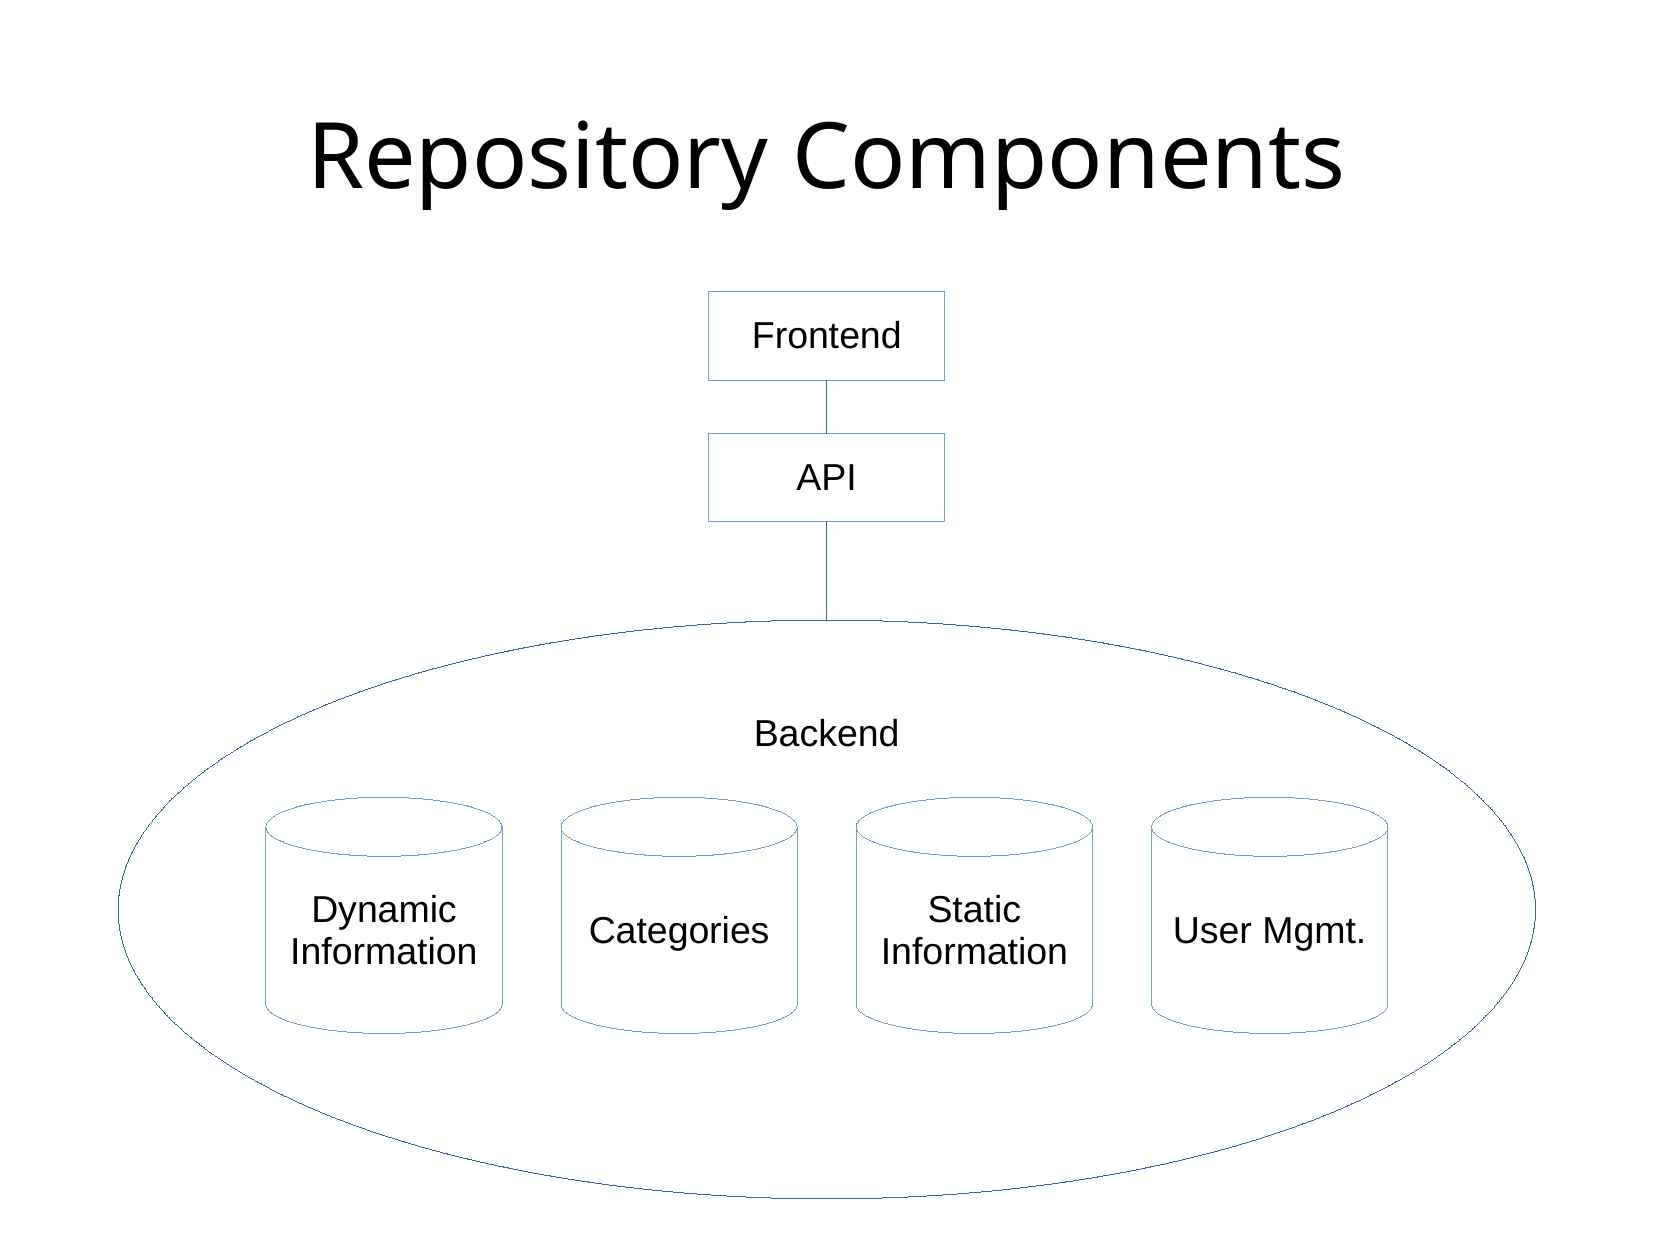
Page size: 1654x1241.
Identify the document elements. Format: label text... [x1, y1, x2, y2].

text_box Frontend [708, 291, 945, 381]
text_box API [708, 433, 945, 522]
title Repository Components [82, 49, 1571, 257]
text_box Backend [118, 620, 1536, 1199]
